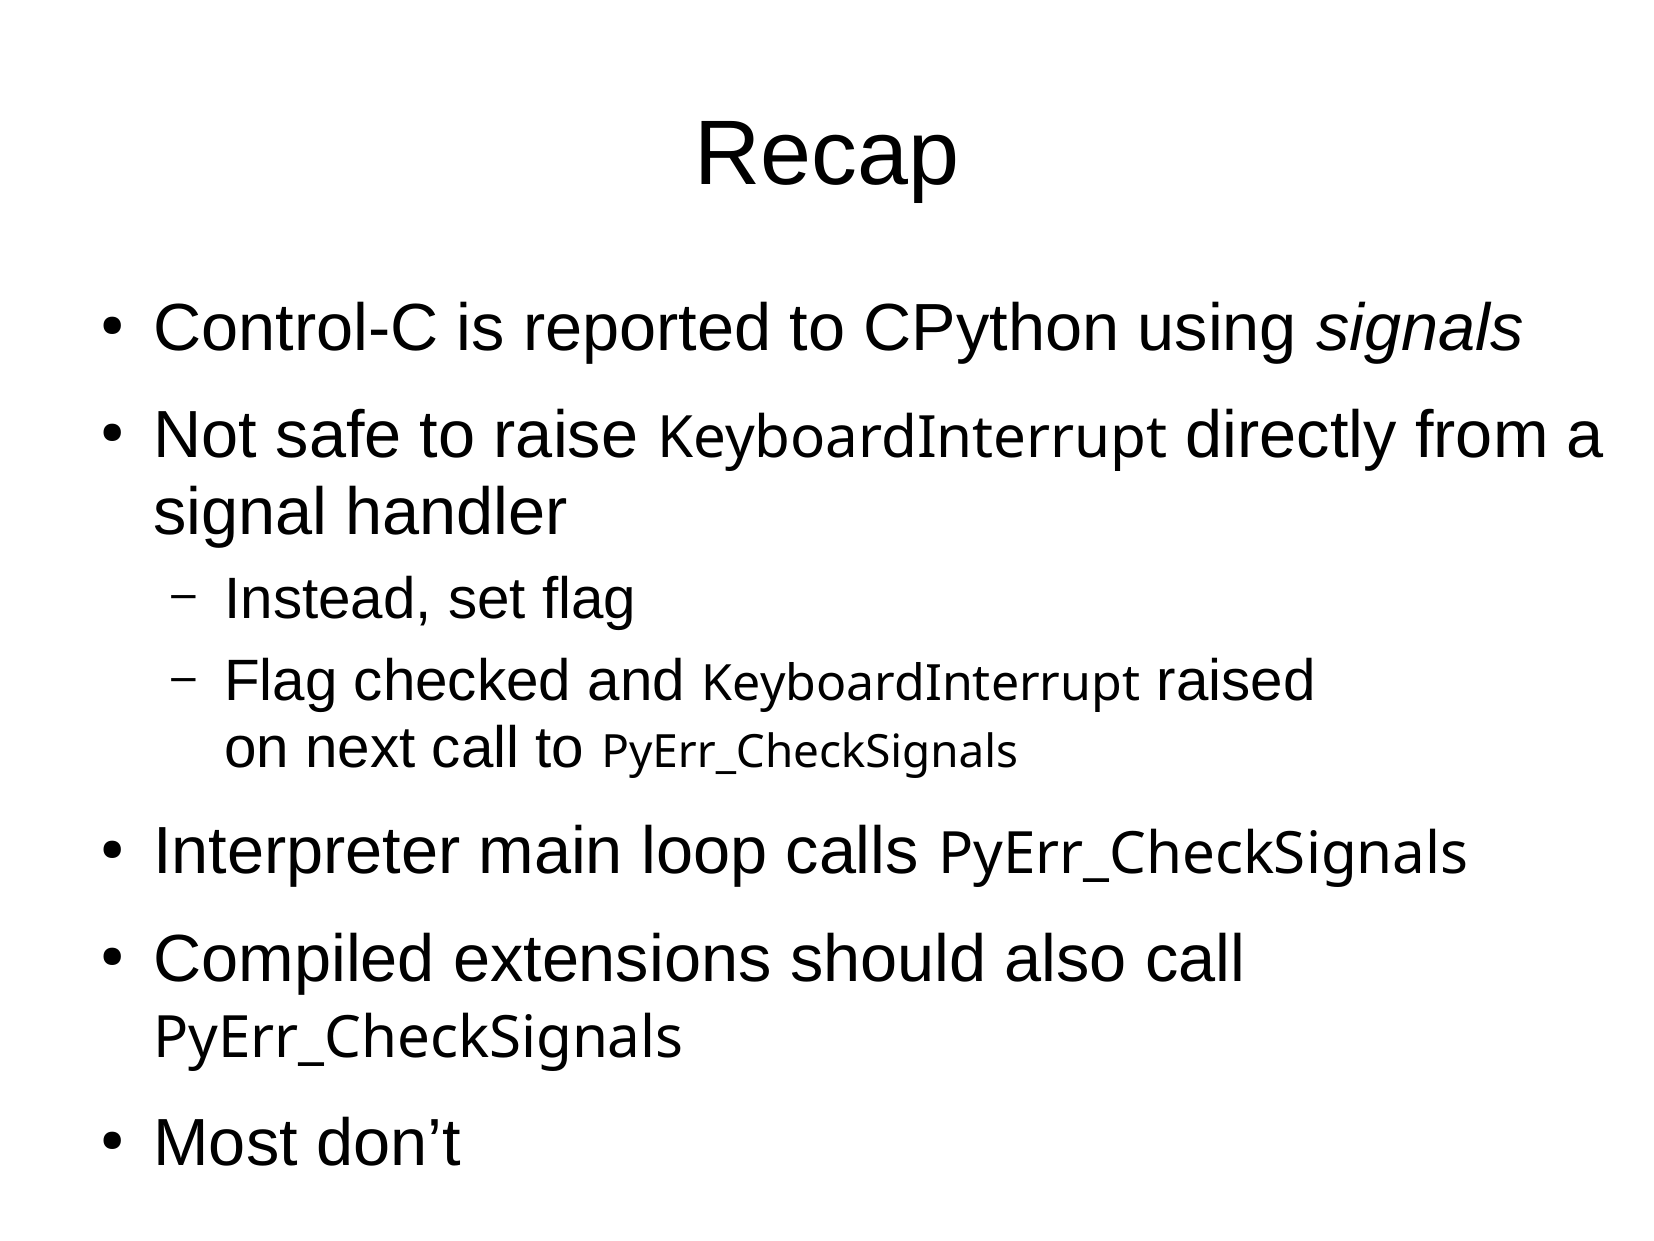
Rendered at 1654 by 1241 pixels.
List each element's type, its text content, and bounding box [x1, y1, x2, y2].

title Recap [82, 49, 1571, 257]
list Control-C is reported to CPython using signals Not safe to raise KeyboardInterrupt directly from a signal handler Instead, set flag Flag checked and KeyboardInterrupt raised on next call to PyErr_CheckSignals Interpreter main loop calls PyErr_CheckSignals Compiled extensions should also call PyErr_CheckSignals Most don’t [82, 290, 1654, 1201]
